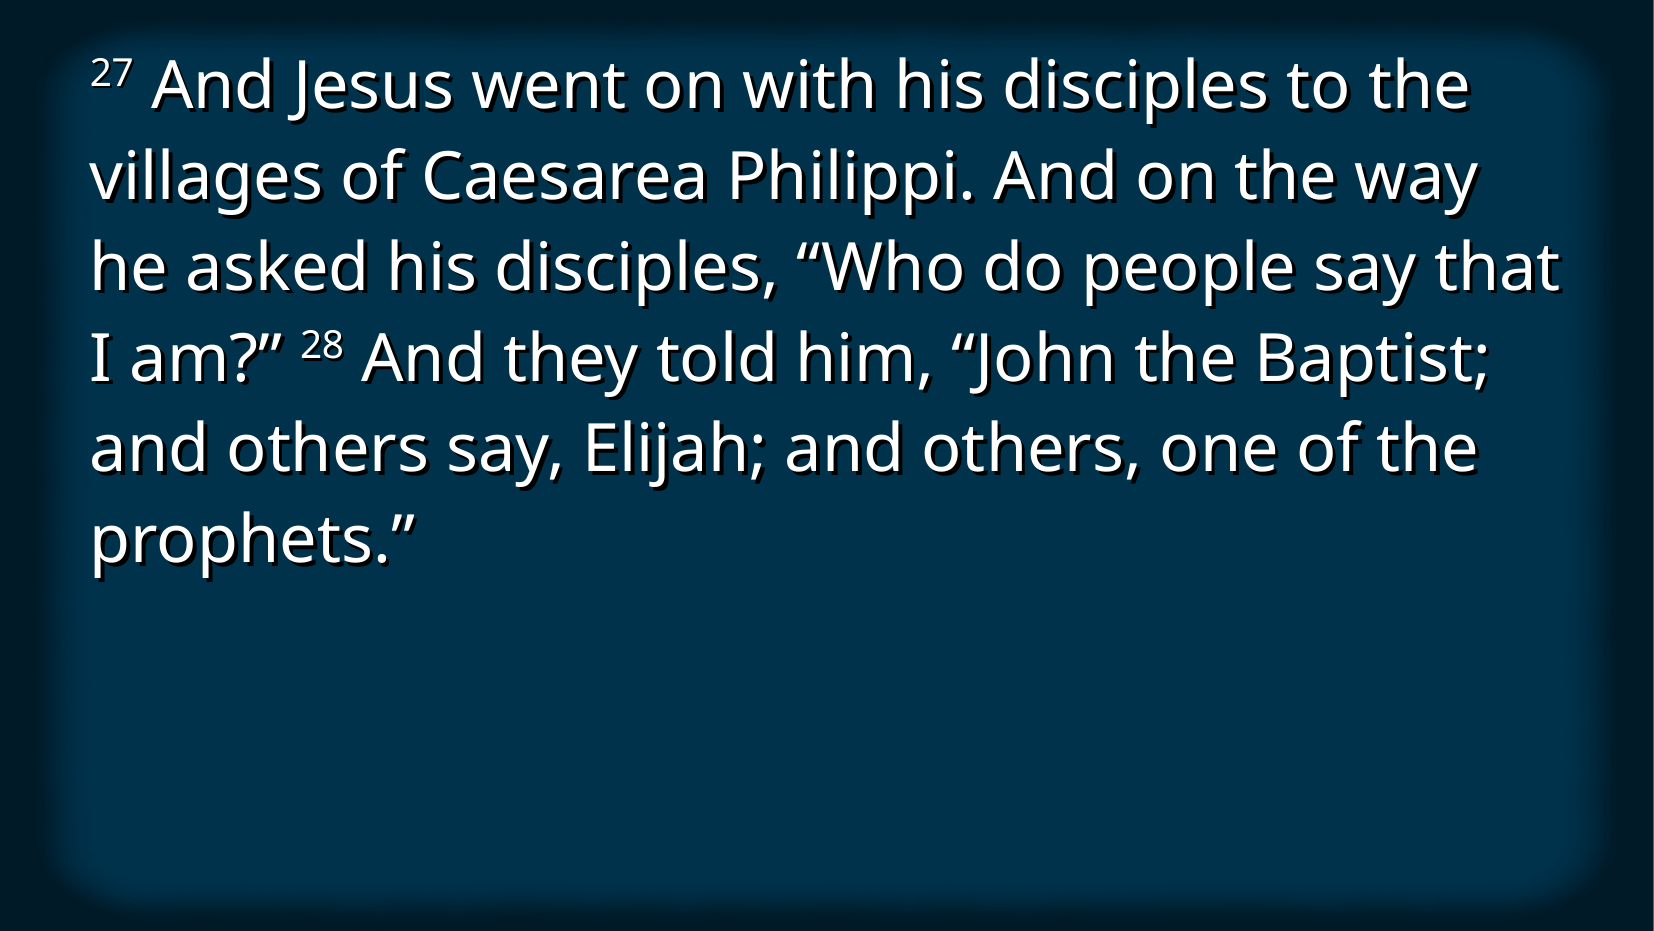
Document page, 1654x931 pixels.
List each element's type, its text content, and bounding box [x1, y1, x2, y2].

text_box 27 And Jesus went on with his disciples to the villages of Caesarea Philippi. And on the way he asked his disciples, “Who do people say that I am?” 28 And they told him, “John the Baptist; and others say, Elijah; and others, one of the prophets.” [75, 30, 1591, 489]
picture [0, 0, 1654, 931]
